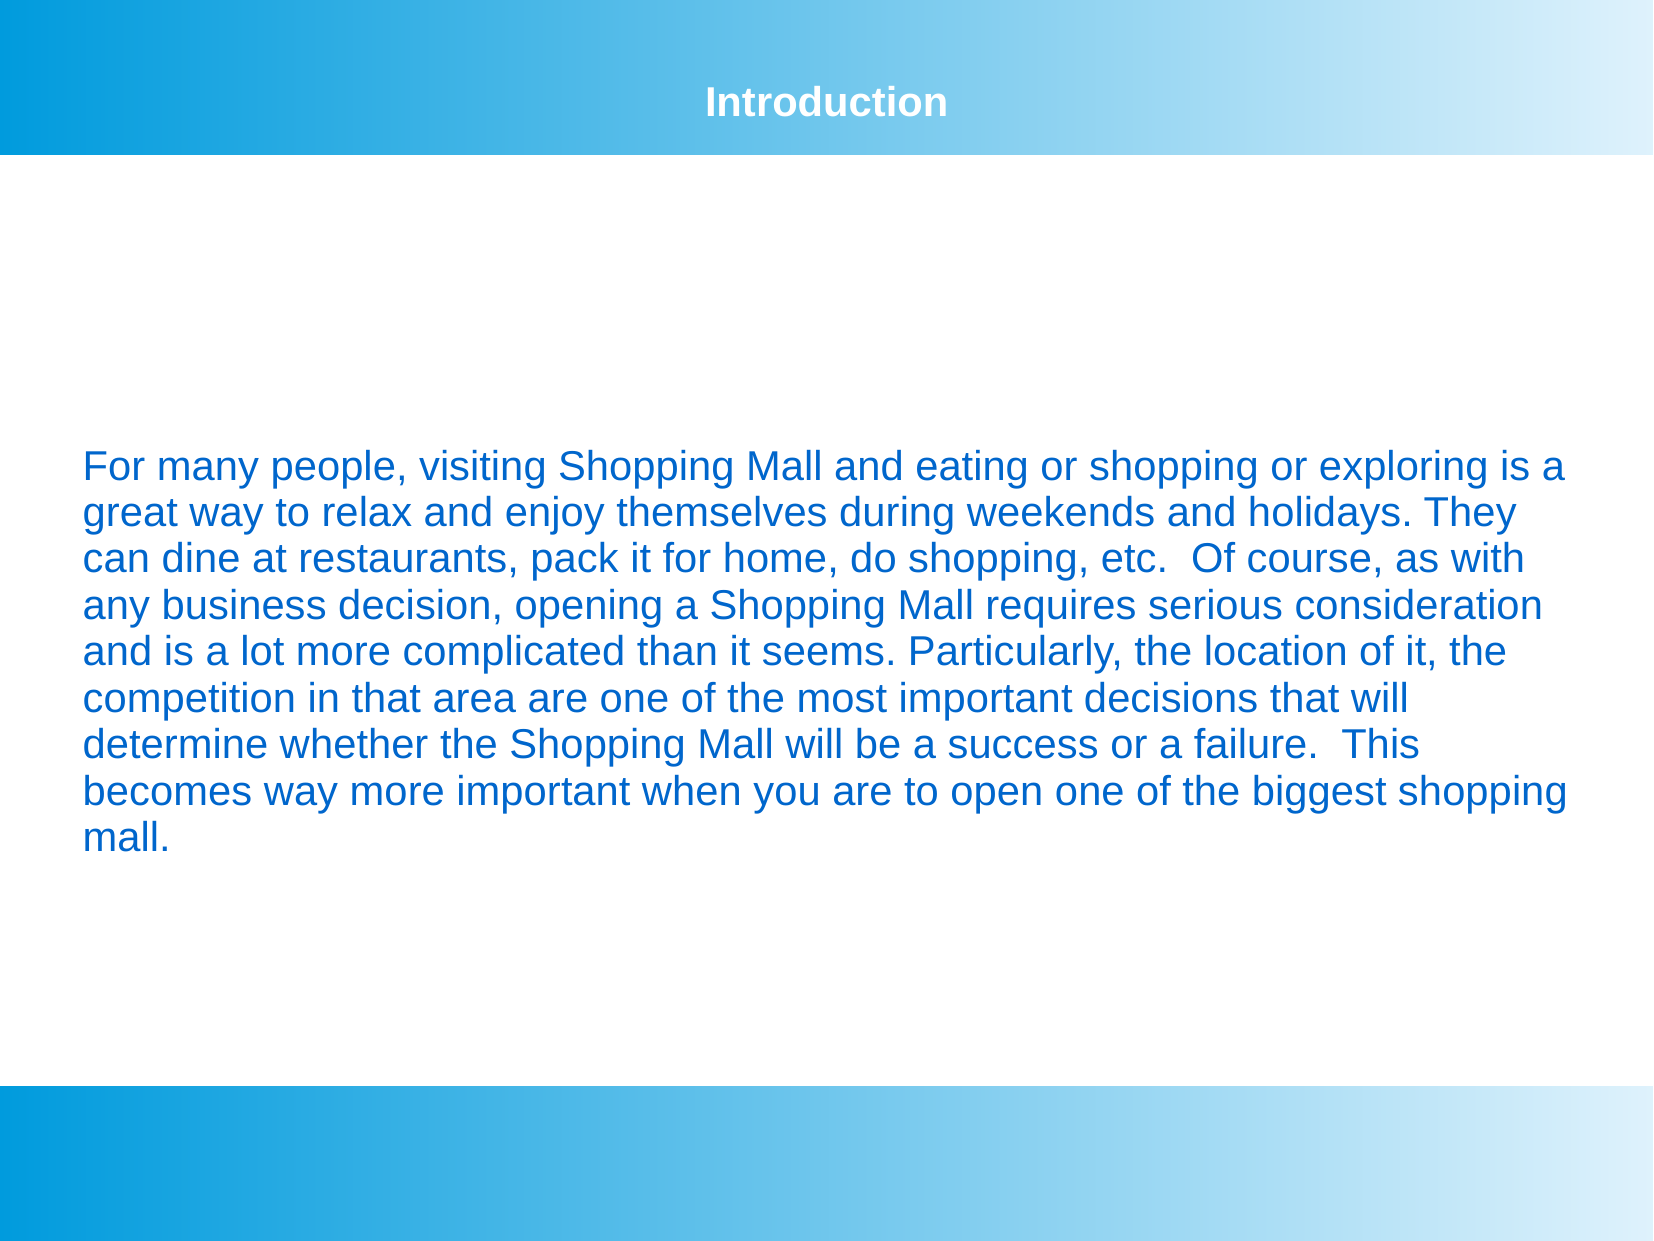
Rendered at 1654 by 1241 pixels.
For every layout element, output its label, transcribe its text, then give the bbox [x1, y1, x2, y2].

list For many people, visiting Shopping Mall and eating or shopping or exploring is a great way to relax and enjoy themselves during weekends and holidays. They can dine at restaurants, pack it for home, do shopping, etc. Of course, as with any business decision, opening a Shopping Mall requires serious consideration and is a lot more complicated than it seems. Particularly, the location of it, the competition in that area are one of the most important decisions that will determine whether the Shopping Mall will be a success or a failure. This becomes way more important when you are to open one of the biggest shopping mall. [82, 290, 1571, 1010]
title Introduction [82, 49, 1571, 155]
